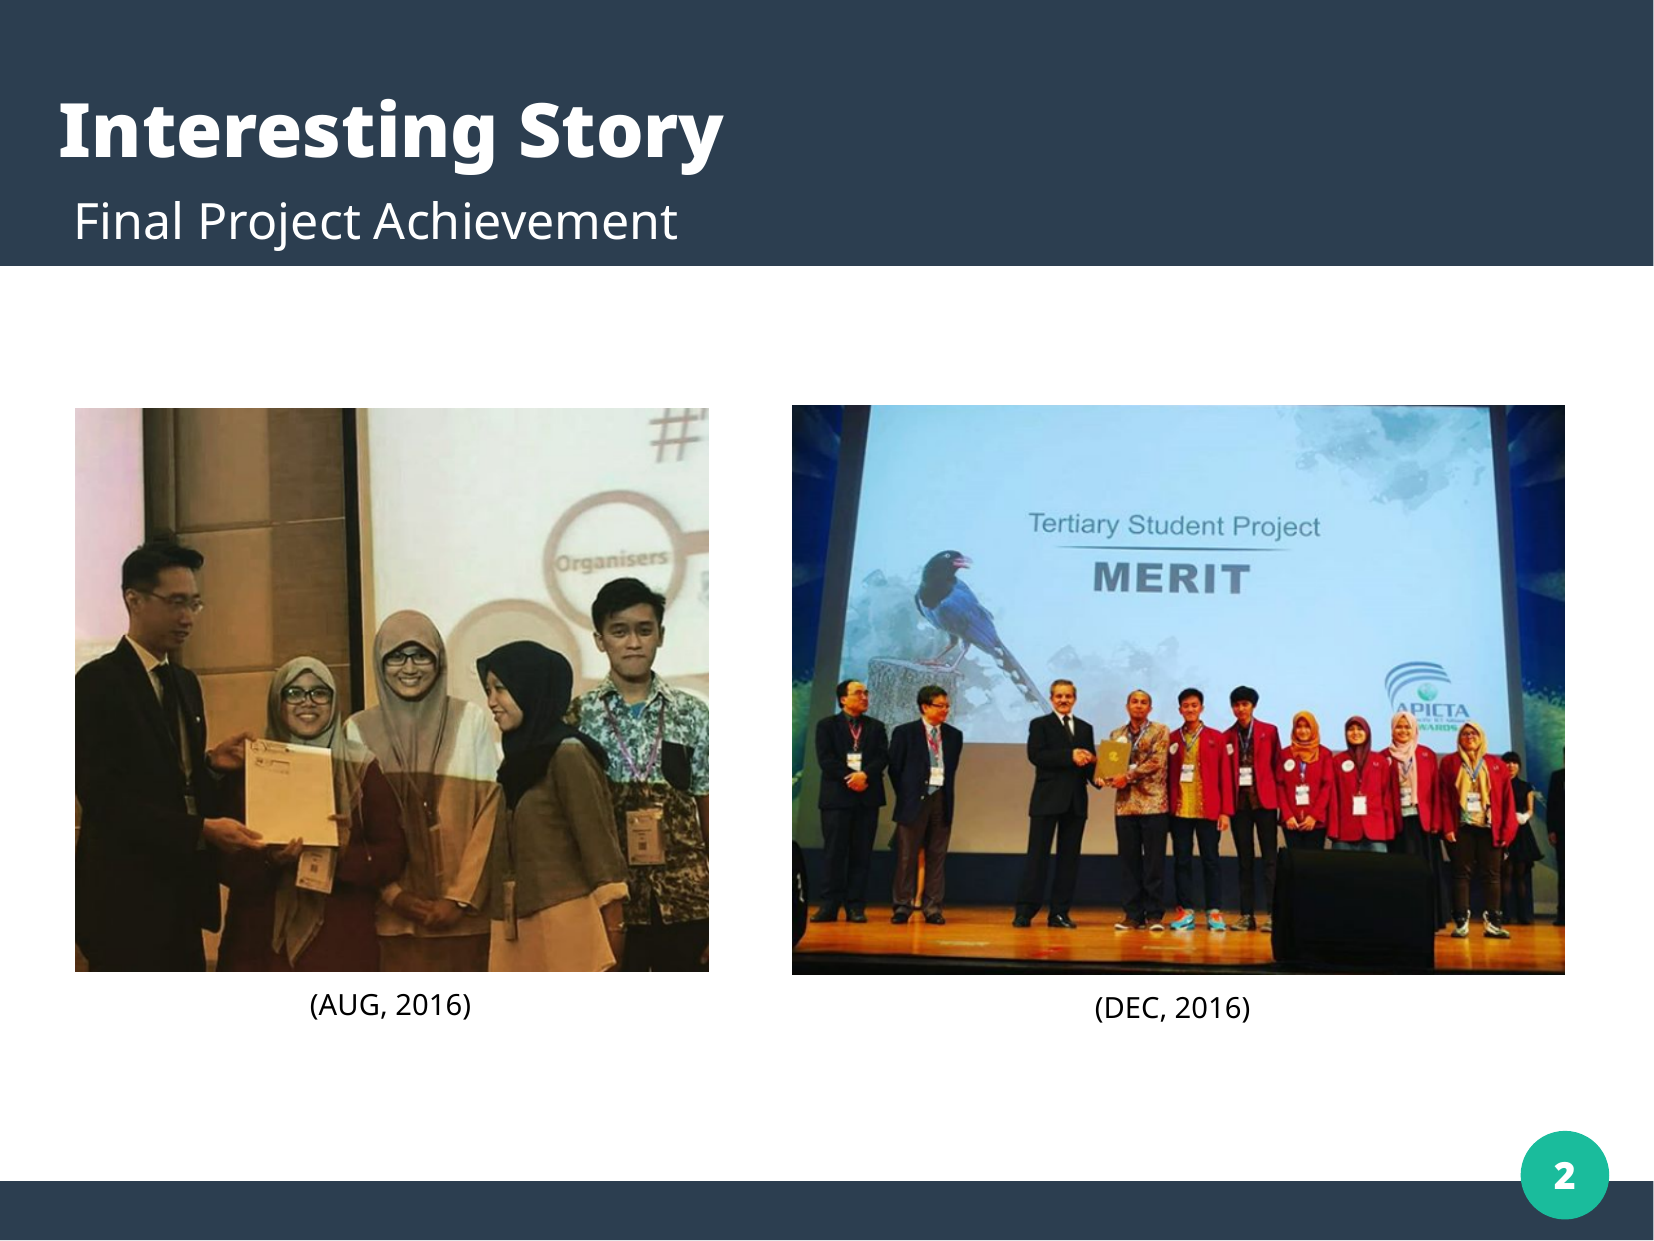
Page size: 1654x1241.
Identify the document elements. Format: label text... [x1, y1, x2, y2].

text_box (AUG, 2016) [295, 971, 515, 1021]
text_box (DEC, 2016) [1080, 974, 1300, 1024]
text_box Final Project Achievement [58, 178, 886, 266]
picture [75, 408, 709, 972]
title Interesting Story [58, 49, 1595, 207]
picture [792, 405, 1565, 975]
